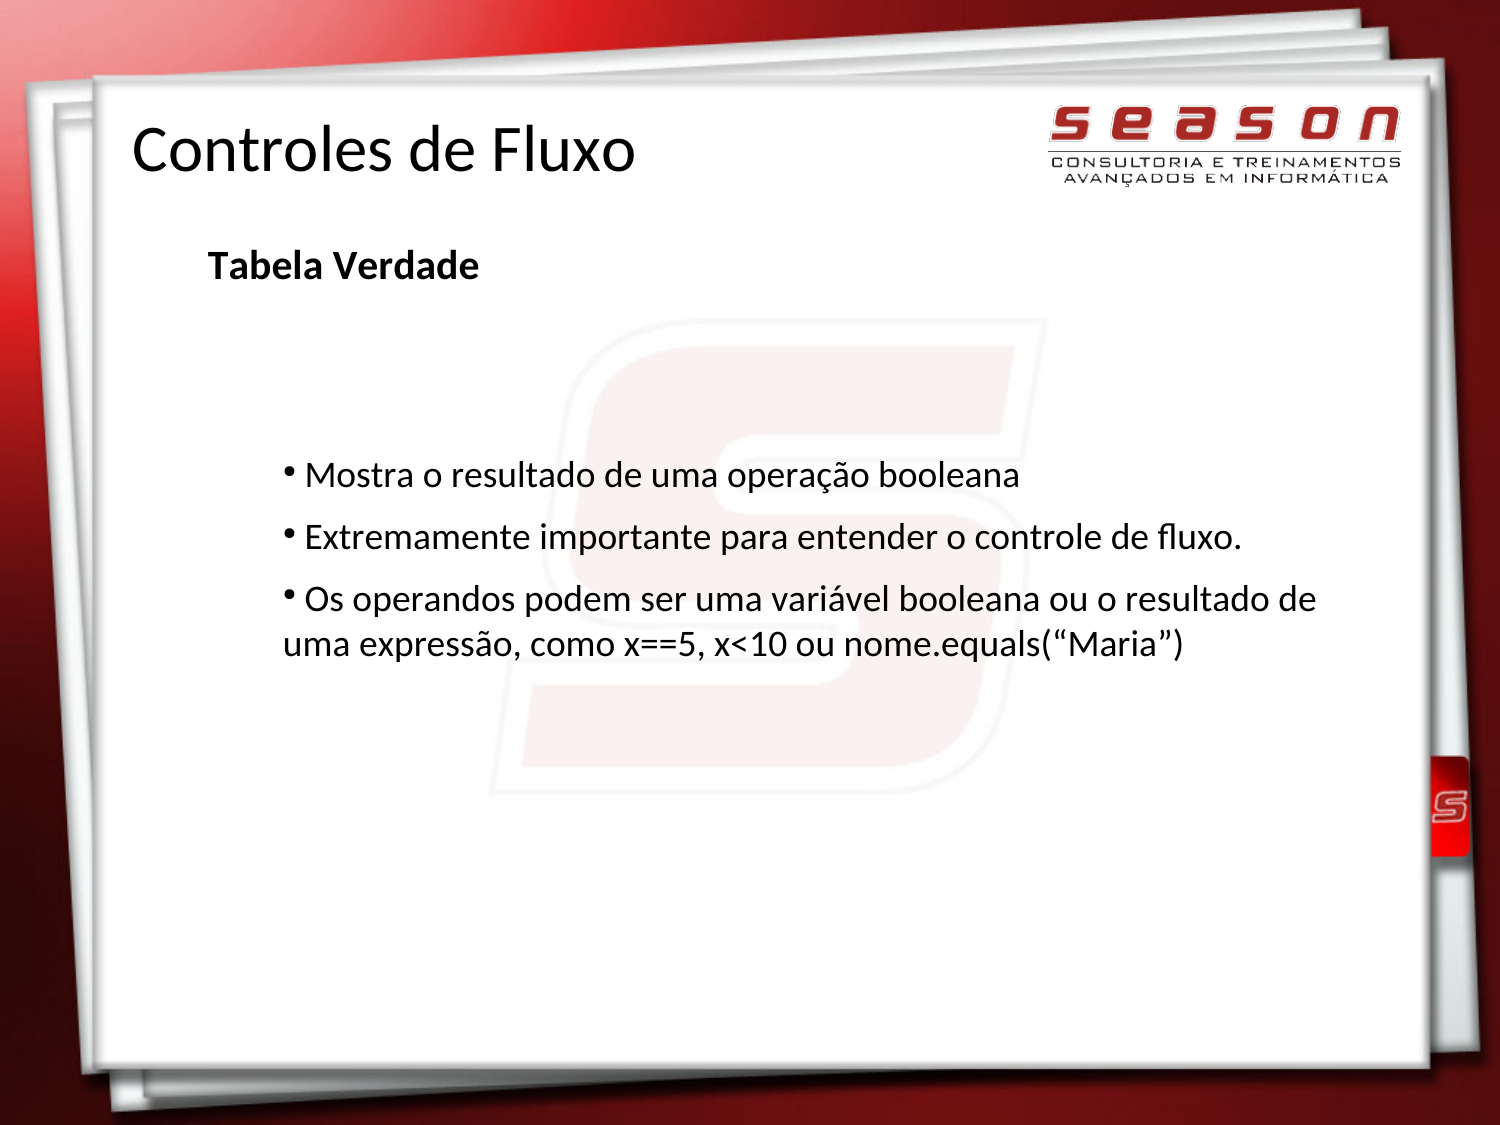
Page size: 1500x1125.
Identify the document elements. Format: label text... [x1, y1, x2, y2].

text_box Tabela Verdade [207, 231, 1328, 296]
text_box Mostra o resultado de uma operação booleana Extremamente importante para entender o controle de fluxo. Os operandos podem ser uma variável booleana ou o resultado de uma expressão, como x==5, x<10 ou nome.equals(“Maria”) [207, 340, 1328, 774]
picture [0, 0, 1500, 1125]
title Controles de Fluxo [118, 33, 1394, 257]
